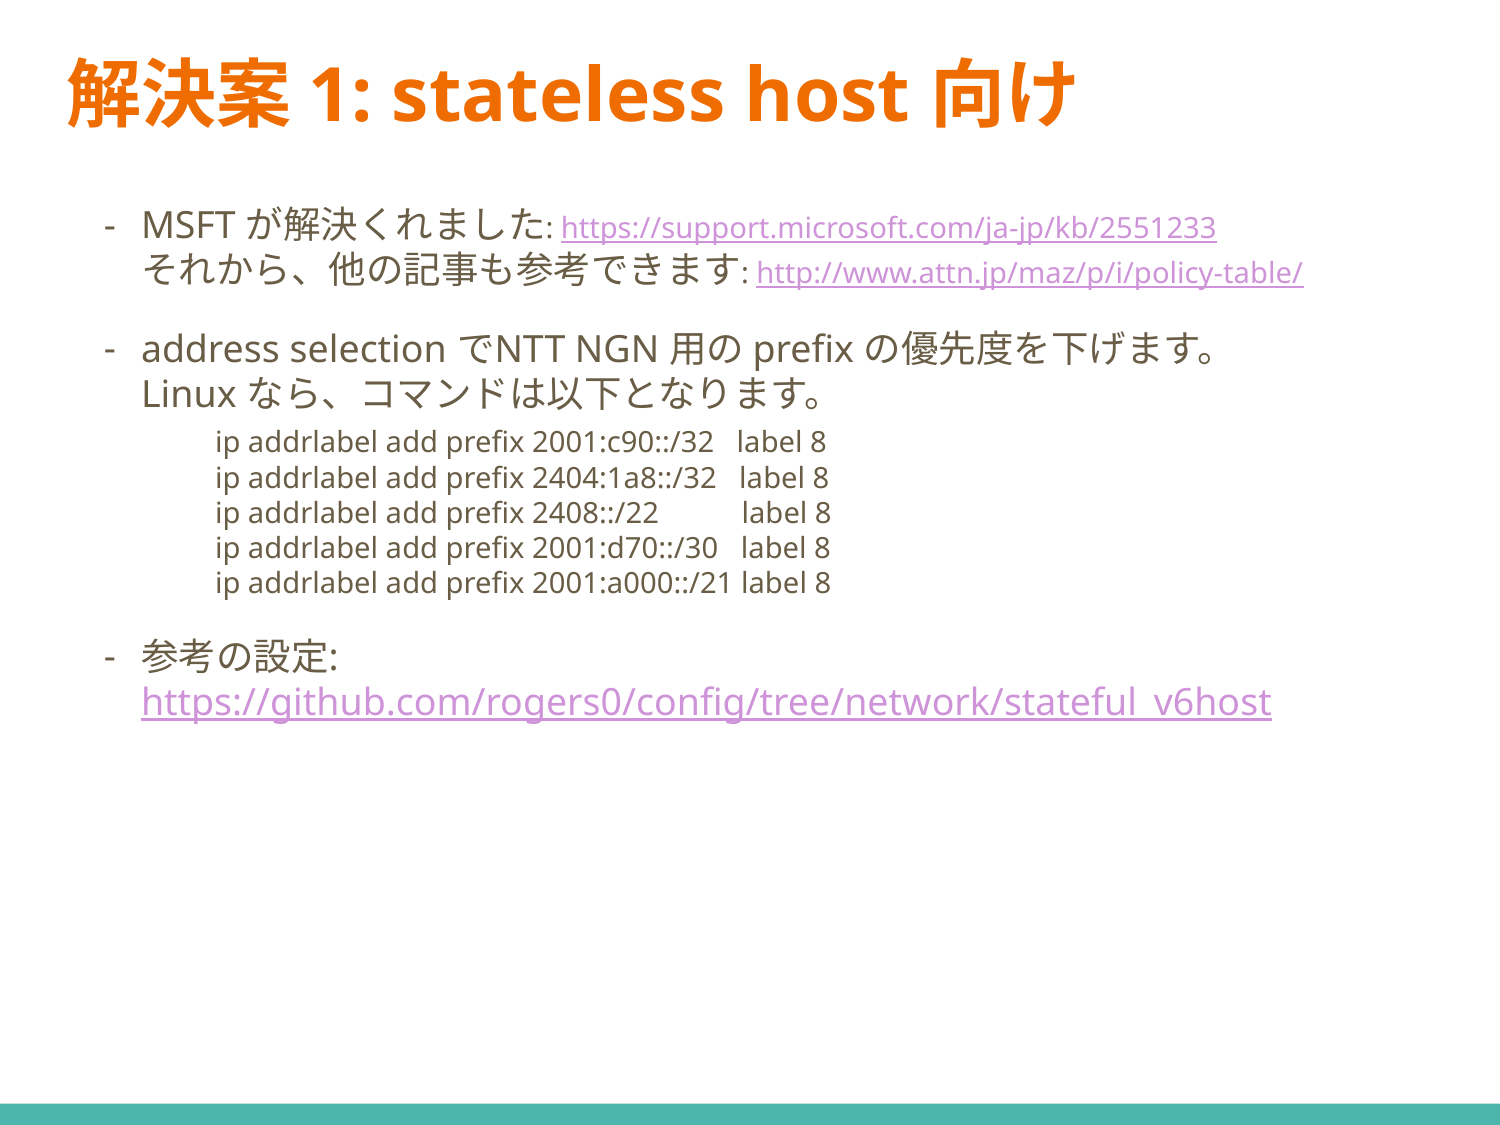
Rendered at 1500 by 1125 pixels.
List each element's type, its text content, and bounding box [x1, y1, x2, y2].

list MSFT が解決くれました: https://support.microsoft.com/ja-jp/kb/2551233 それから、他の記事も参考できます: http://www.attn.jp/maz/p/i/policy-table/ address selection でNTT NGN 用の prefix の優先度を下げます。 Linux なら、コマンドは以下となります。 ip addrlabel add prefix 2001:c90::/32 label 8 ip addrlabel add prefix 2404:1a8::/32 label 8 ip addrlabel add prefix 2408::/22 label 8 ip addrlabel add prefix 2001:d70::/30 label 8 ip addrlabel add prefix 2001:a000::/21 label 8 参考の設定: https://github.com/rogers0/config/tree/network/stateful_v6host [51, 186, 1449, 1077]
title 解決案 1: stateless host 向け [51, 31, 1449, 186]
